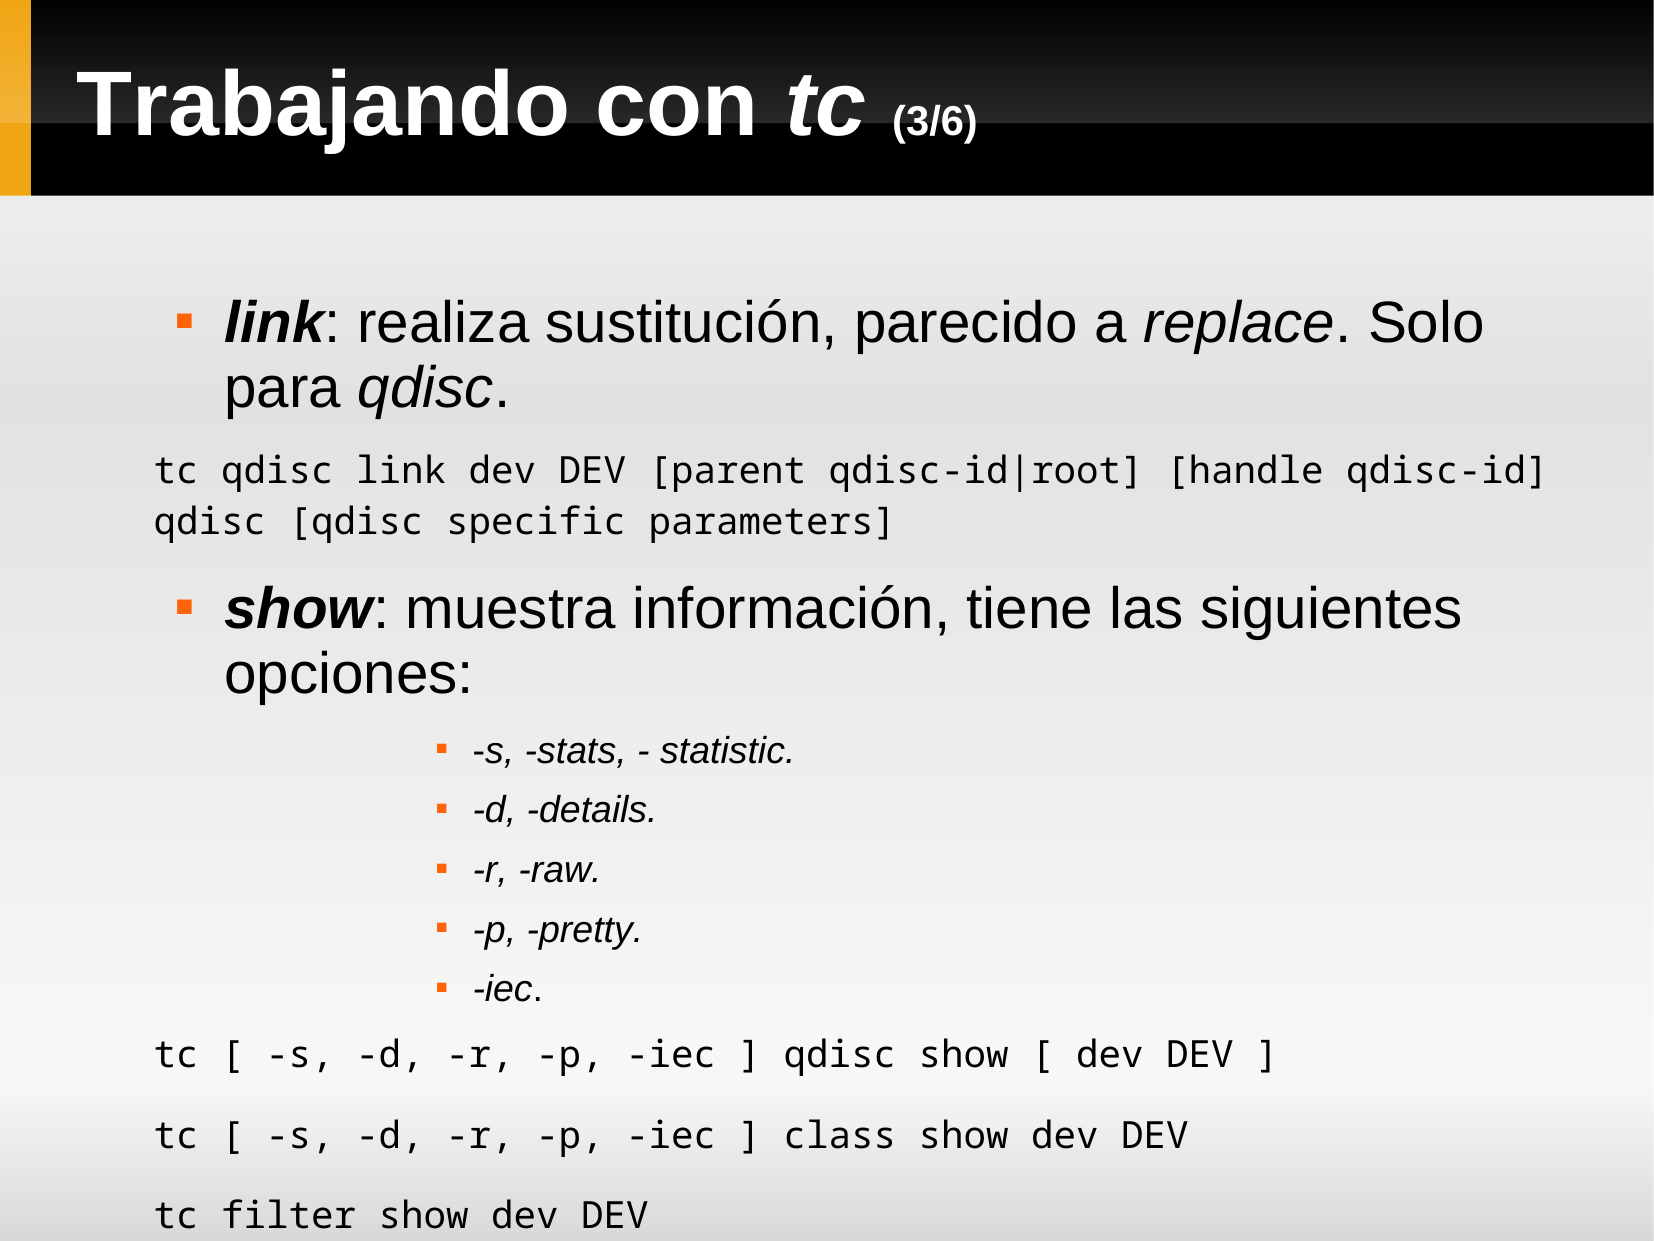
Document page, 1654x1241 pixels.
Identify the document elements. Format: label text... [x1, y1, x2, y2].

picture [0, 0, 1654, 1241]
list link: realiza sustitución, parecido a replace. Solo para qdisc. tc qdisc link dev DEV [parent qdisc-id|root] [handle qdisc-id] qdisc [qdisc specific parameters] show: muestra información, tiene las siguientes opciones: -s, -stats, - statistic. -d, -details. -r, -raw. -p, -pretty. -iec. tc [ -s, -d, -r, -p, -iec ] qdisc show [ dev DEV ] tc [ -s, -d, -r, -p, -iec ] class show dev DEV tc filter show dev DEV [82, 290, 1571, 1173]
title Trabajando con tc (3/6) [76, 0, 1565, 208]
